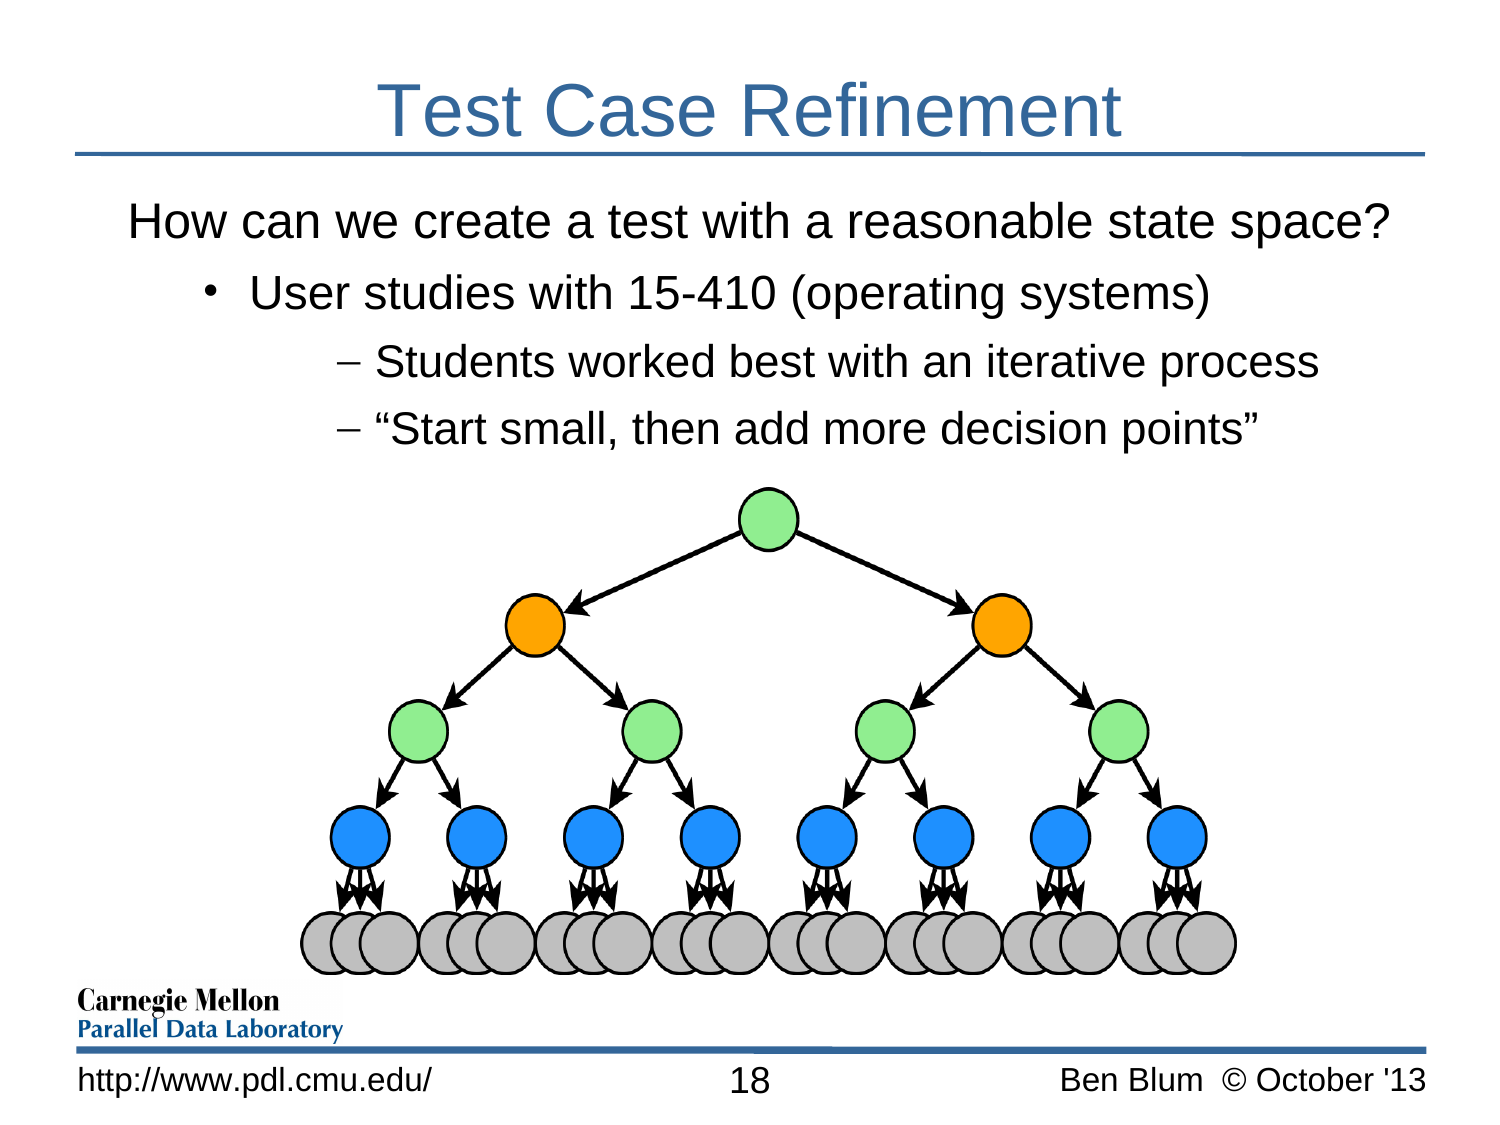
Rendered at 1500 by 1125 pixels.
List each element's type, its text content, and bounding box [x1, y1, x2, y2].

title Test Case Refinement [112, 49, 1388, 163]
list How can we create a test with a reasonable state space? User studies with 15-410 (operating systems) Students worked best with an iterative process “Start small, then add more decision points” [112, 181, 1426, 938]
picture [300, 938, 1238, 976]
picture [77, 979, 343, 1044]
